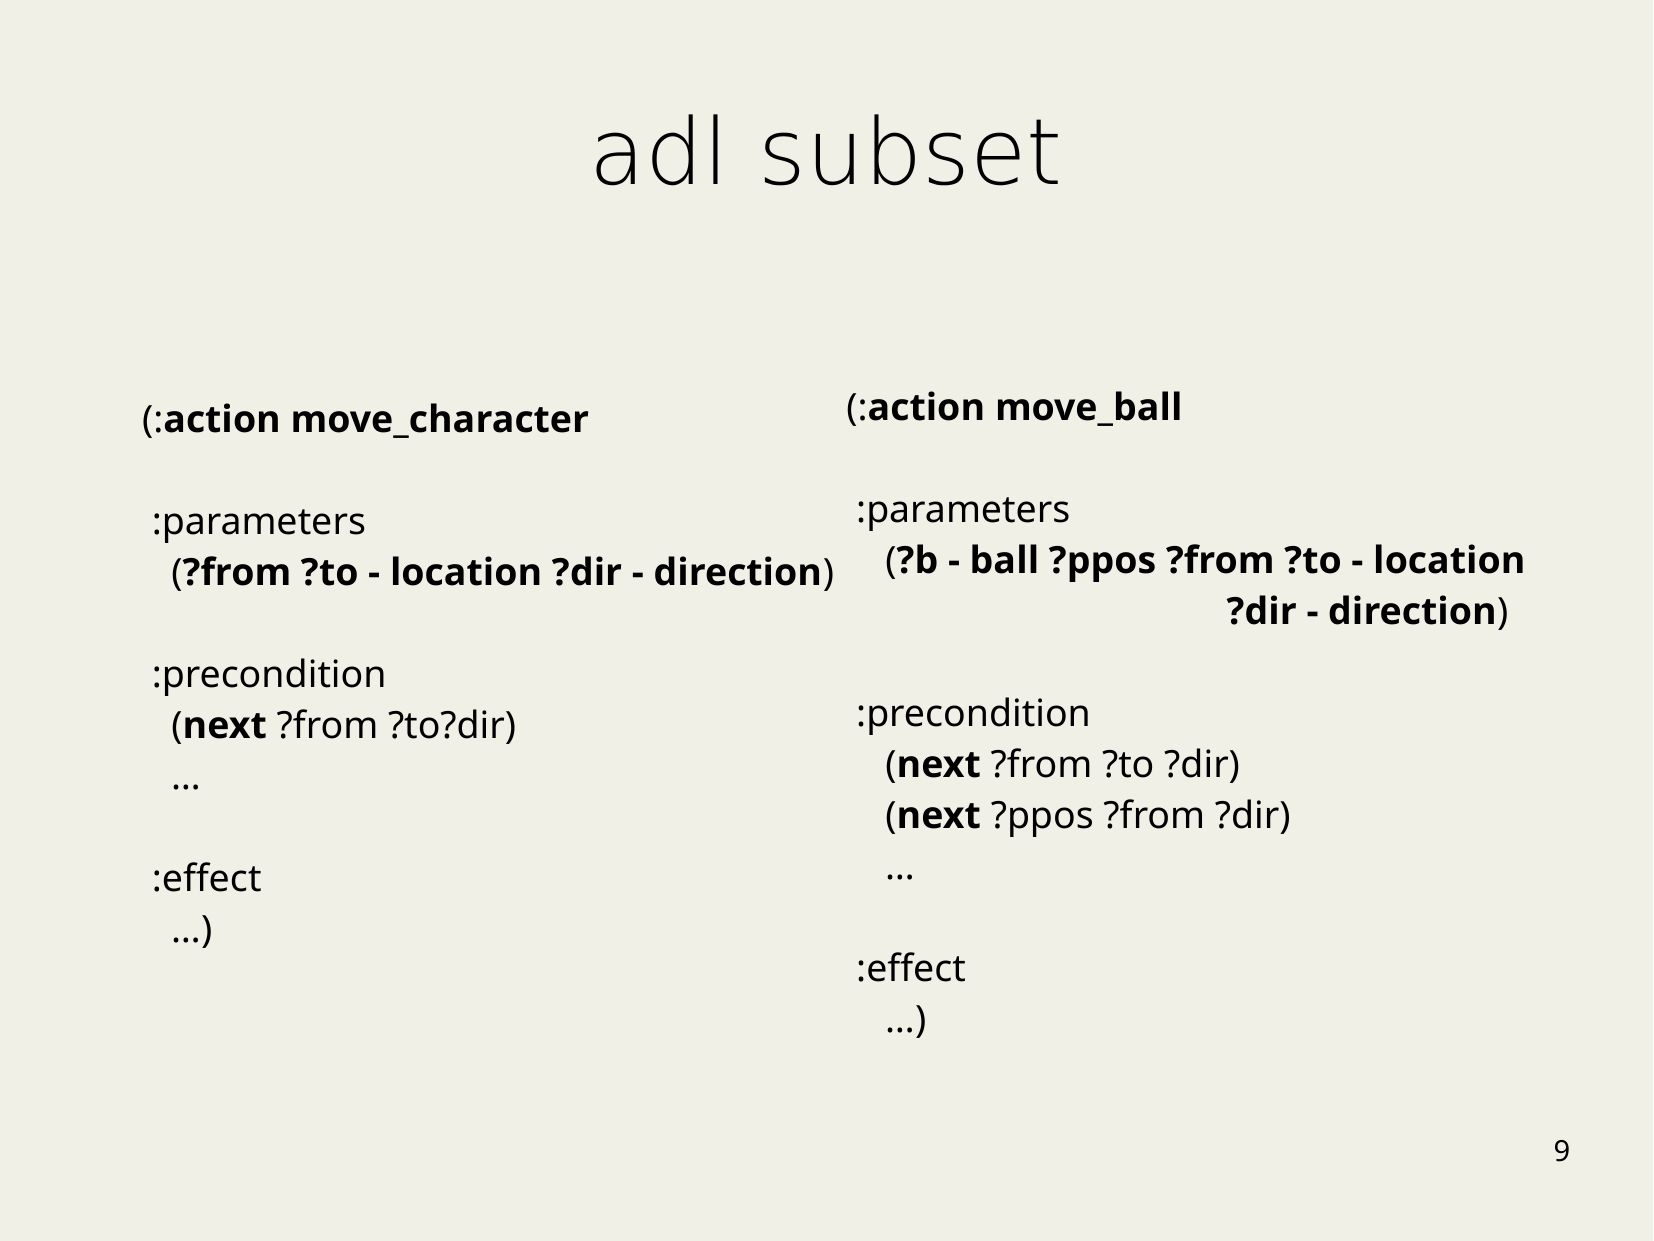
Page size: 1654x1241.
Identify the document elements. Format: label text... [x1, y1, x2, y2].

text_box (:action move_ball :parameters (?b - ball ?ppos ?from ?to - location ?dir - direction) :precondition (next ?from ?to ?dir) (next ?ppos ?from ?dir) … :effect …) [792, 373, 1536, 917]
text_box (:action move_character :parameters (?from ?to - location ?dir - direction) :precondition (next ?from ?to?dir) … :effect …) [88, 384, 743, 815]
title adl subset [82, 49, 1571, 257]
